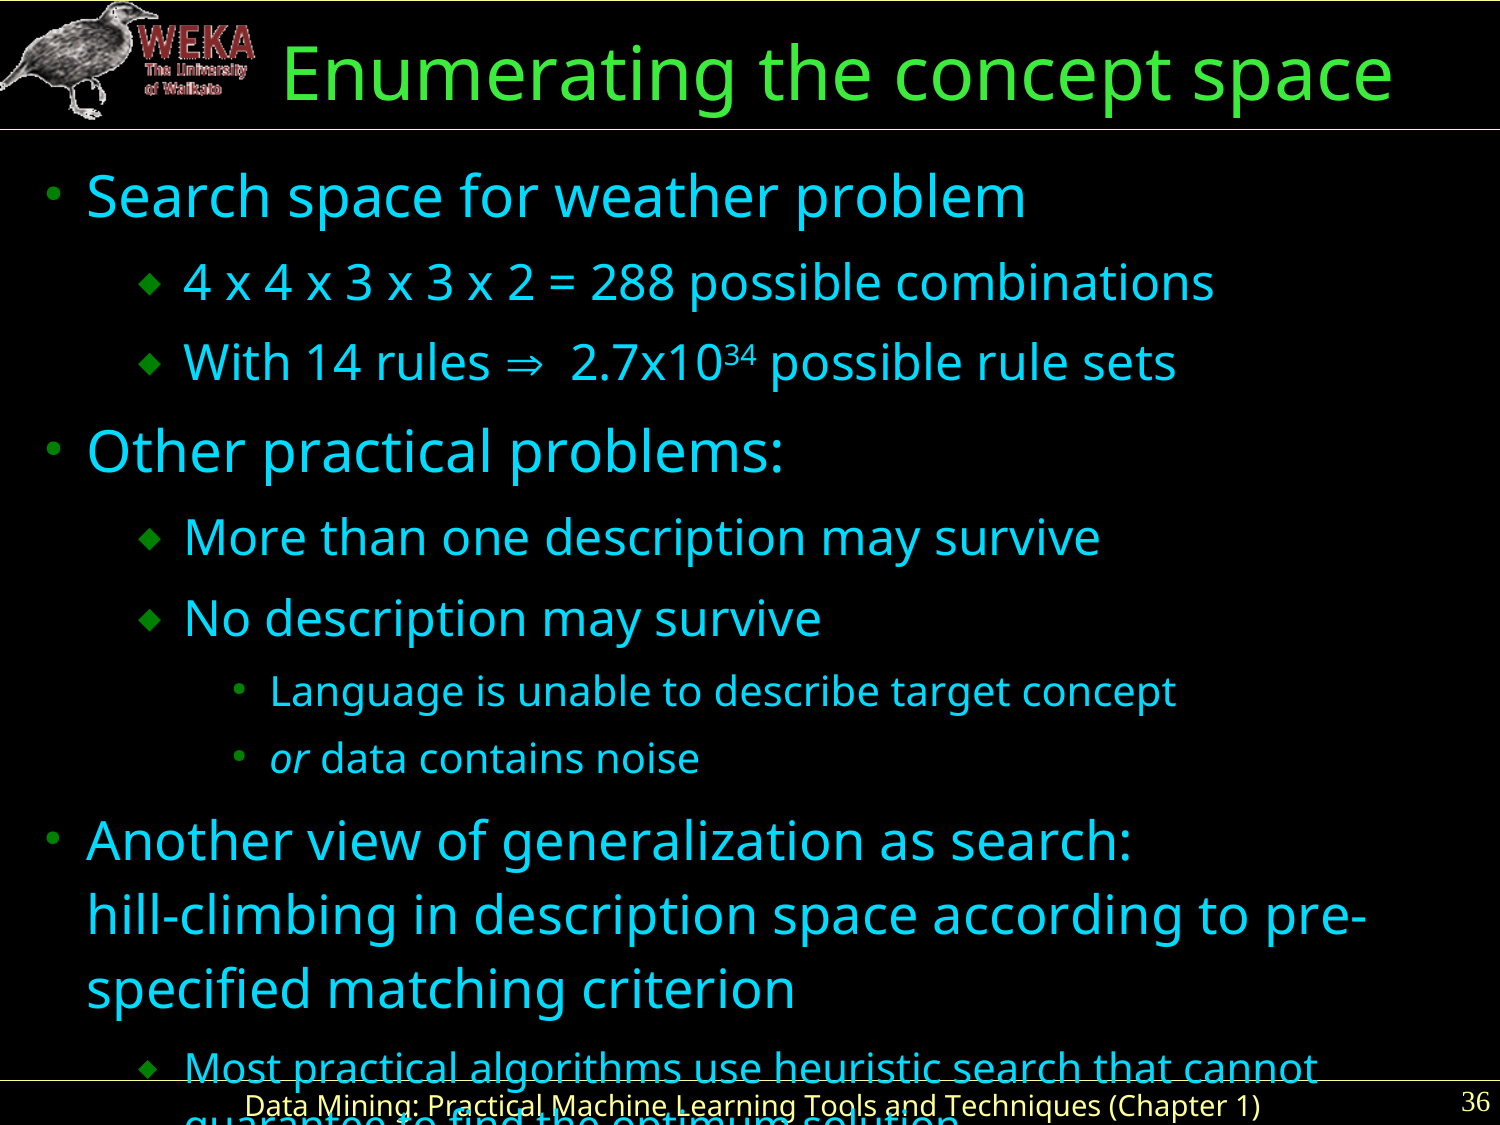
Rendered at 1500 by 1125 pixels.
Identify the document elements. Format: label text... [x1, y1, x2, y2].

list Search space for weather problem 4 x 4 x 3 x 3 x 2 = 288 possible combinations With 14 rules ⇒ 2.7x1034 possible rule sets Other practical problems: More than one description may survive No description may survive Language is unable to describe target concept or data contains noise Another view of generalization as search: hill-climbing in description space according to pre-specified matching criterion Most practical algorithms use heuristic search that cannot guarantee to find the optimum solution [29, 147, 1418, 1078]
picture [0, 1, 265, 129]
title Enumerating the concept space [265, 0, 1500, 173]
